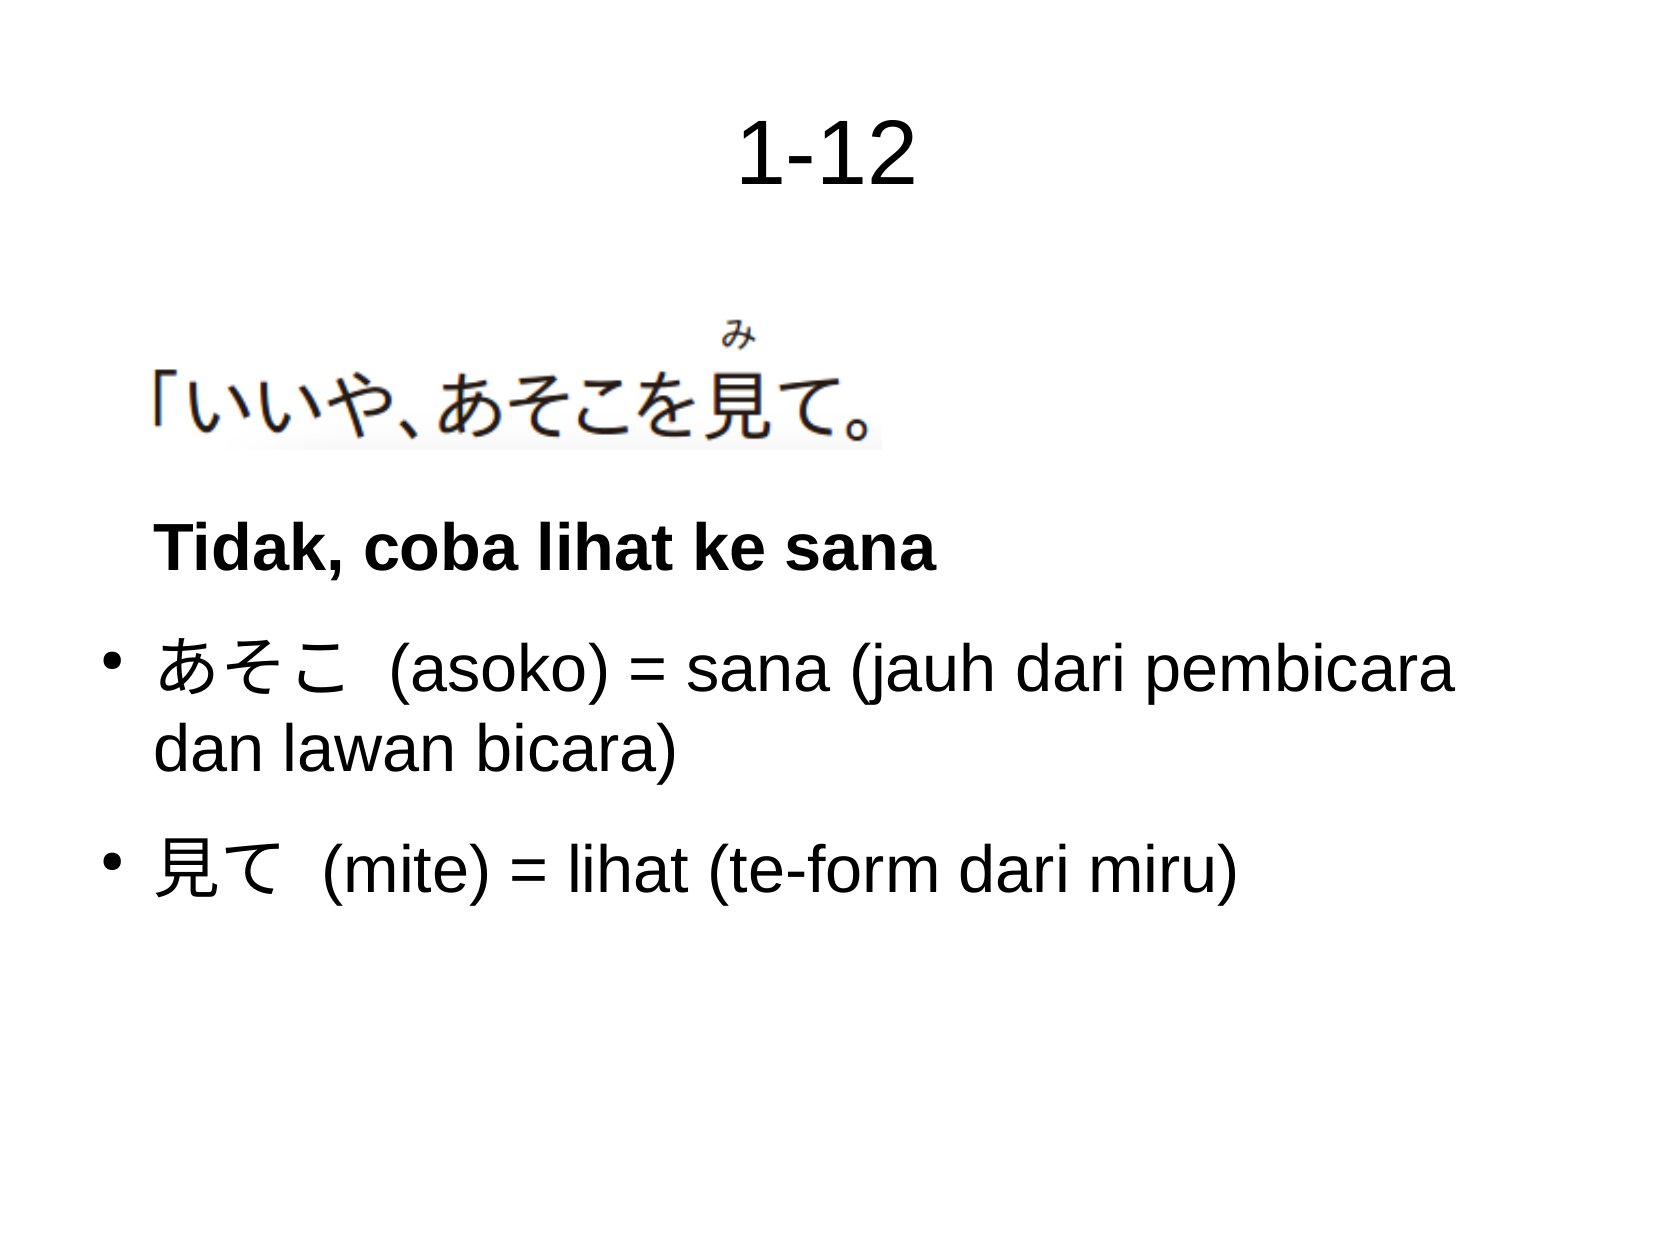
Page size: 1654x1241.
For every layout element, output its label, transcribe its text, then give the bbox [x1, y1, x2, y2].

picture [143, 312, 882, 450]
title 1-12 [82, 49, 1571, 257]
list Tidak, coba lihat ke sana あそこ (asoko) = sana (jauh dari pembicara dan lawan bicara) 見て (mite) = lihat (te-form dari miru) [82, 510, 1571, 1186]
